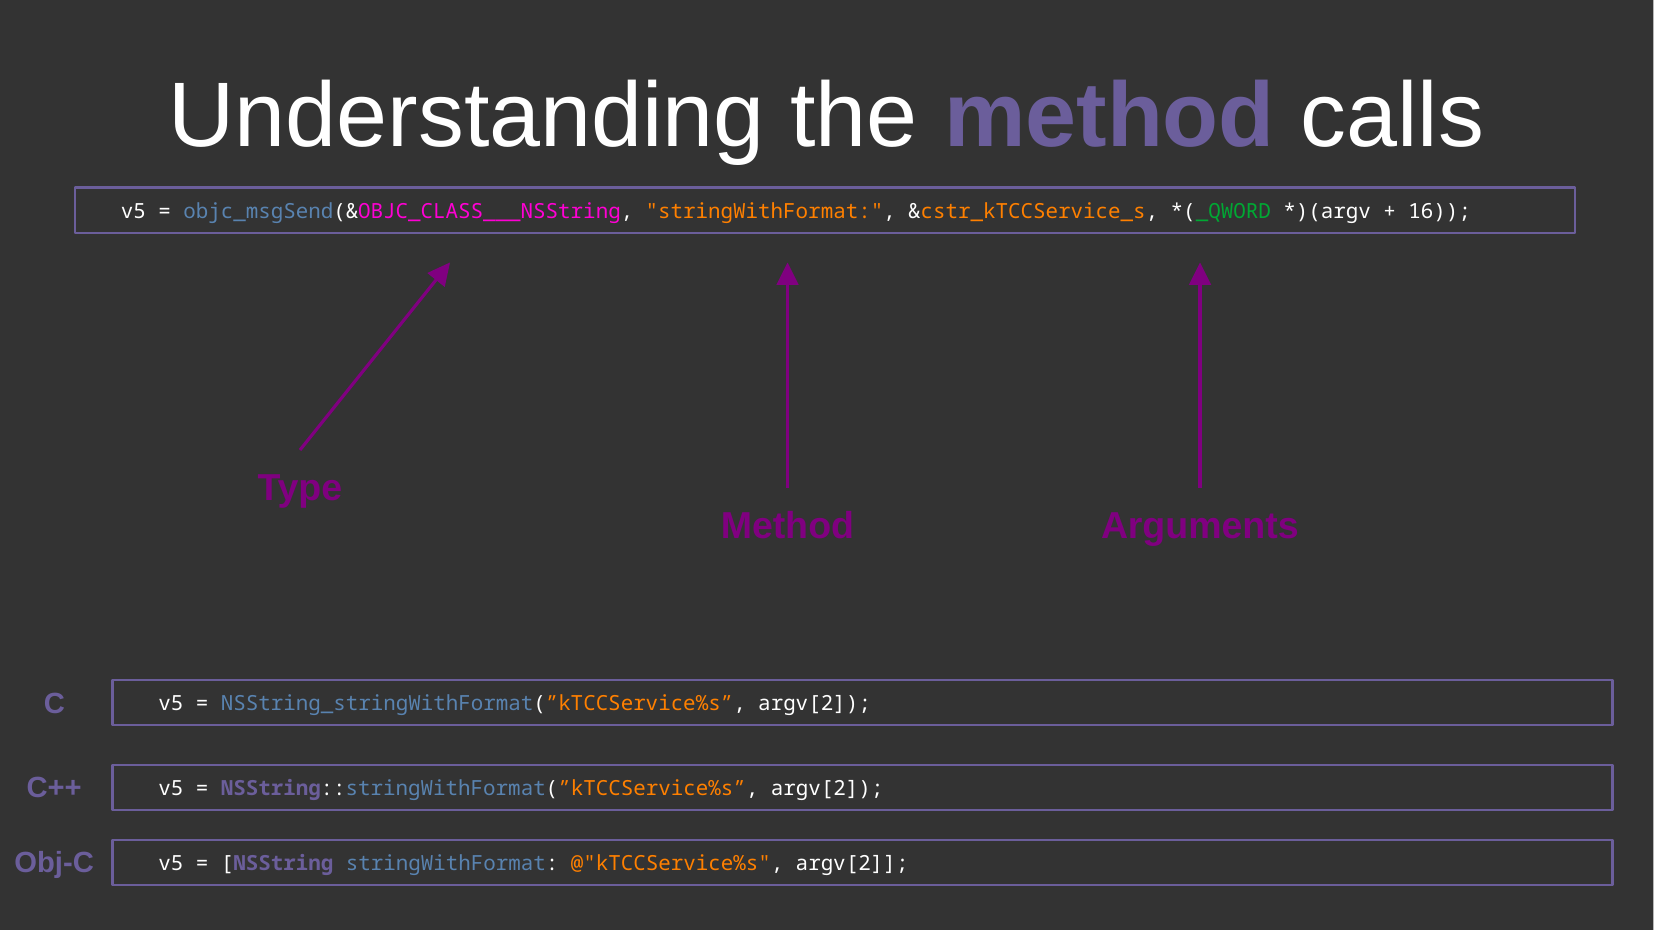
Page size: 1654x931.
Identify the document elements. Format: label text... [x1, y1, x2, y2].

text_box v5 = NSString::stringWithFormat(”kTCCService%s”, argv[2]); [112, 764, 1613, 808]
text_box v5 = NSString_stringWithFormat(”kTCCService%s”, argv[2]); [112, 680, 1613, 723]
text_box v5 = objc_msgSend(&OBJC_CLASS___NSString, "stringWithFormat:", &cstr_kTCCService_s, *(_QWORD *)(argv + 16)); [75, 187, 1576, 231]
title Understanding the method calls [82, 37, 1571, 186]
text_box C [0, 665, 111, 741]
text_box Method [637, 487, 938, 563]
text_box Obj-C [0, 825, 111, 901]
text_box v5 = [NSString stringWithFormat: @"kTCCService%s", argv[2]]; [112, 839, 1613, 883]
text_box C++ [0, 750, 111, 825]
text_box Arguments [1050, 487, 1351, 563]
text_box Type [150, 450, 451, 526]
